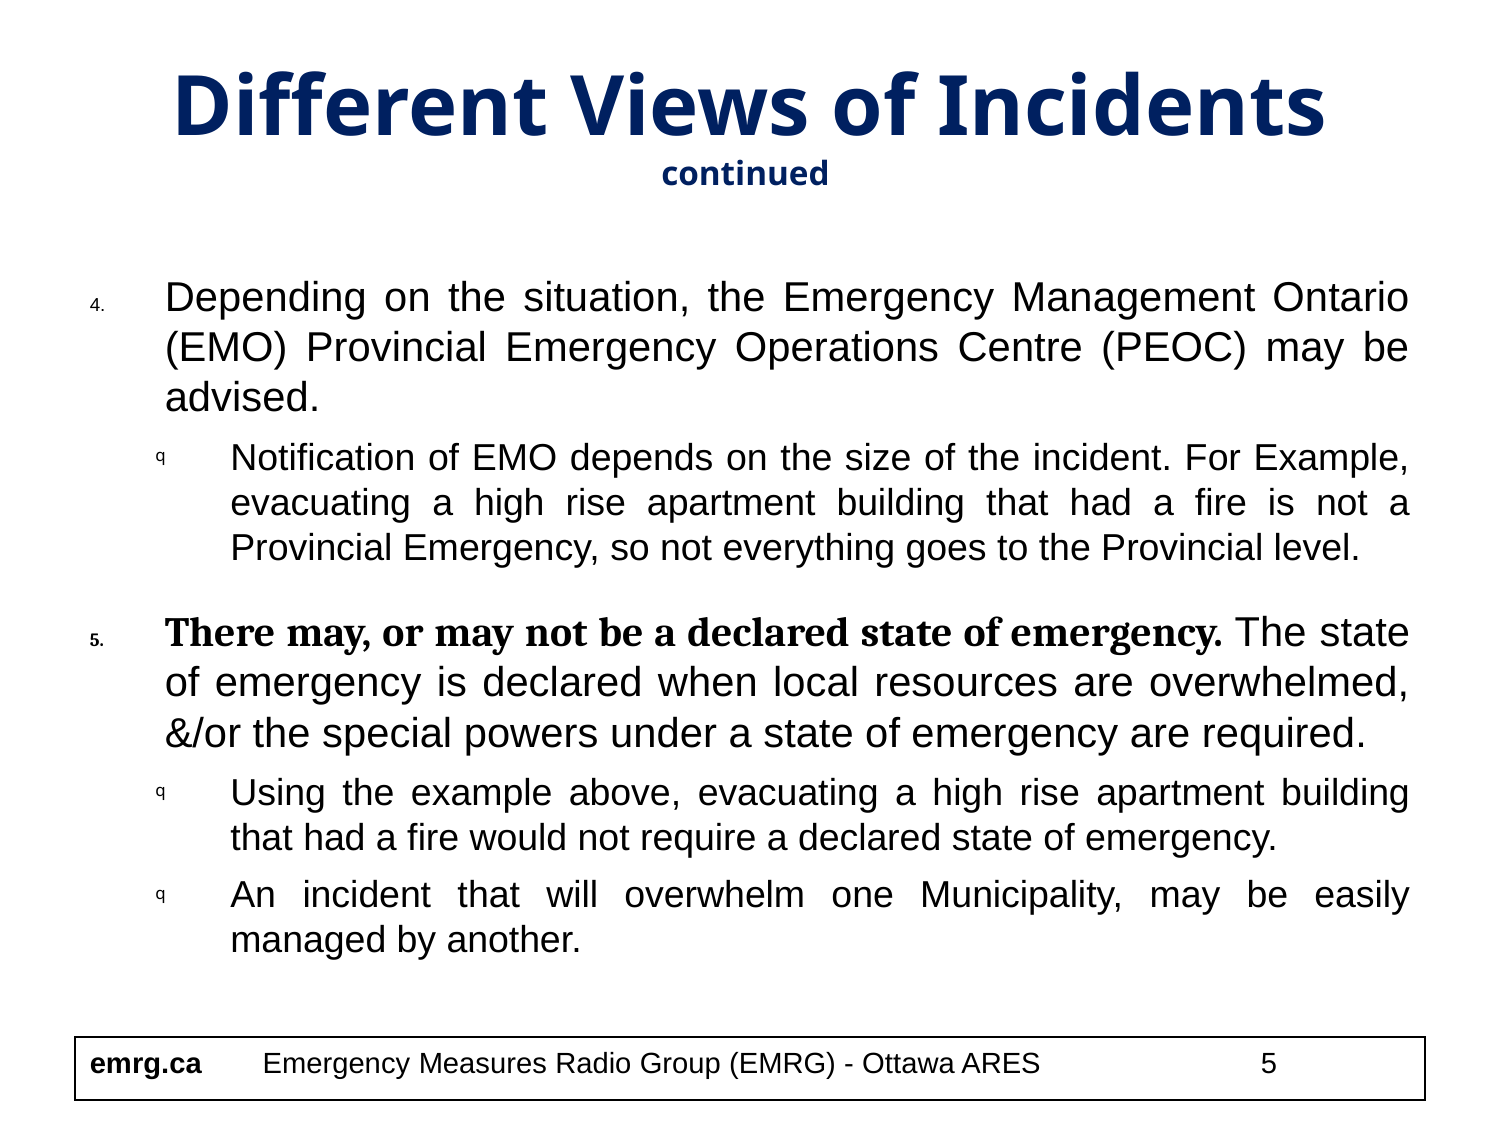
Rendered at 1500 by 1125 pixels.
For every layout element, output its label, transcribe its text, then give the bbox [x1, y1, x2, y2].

title Different Views of Incidents continued [75, 45, 1425, 213]
footer Emergency Measures Radio Group (EMRG) - Ottawa ARES [247, 1037, 1238, 1103]
list Depending on the situation, the Emergency Management Ontario (EMO) Provincial Emergency Operations Centre (PEOC) may be advised. Notification of EMO depends on the size of the incident. For Example, evacuating a high rise apartment building that had a fire is not a Provincial Emergency, so not everything goes to the Provincial level. There may, or may not be a declared state of emergency. The state of emergency is declared when local resources are overwhelmed, &/or the special powers under a state of emergency are required. Using the example above, evacuating a high rise apartment building that had a fire would not require a declared state of emergency. An incident that will overwhelm one Municipality, may be easily managed by another. [75, 262, 1425, 1038]
slide_number <number> [1246, 1037, 1425, 1103]
